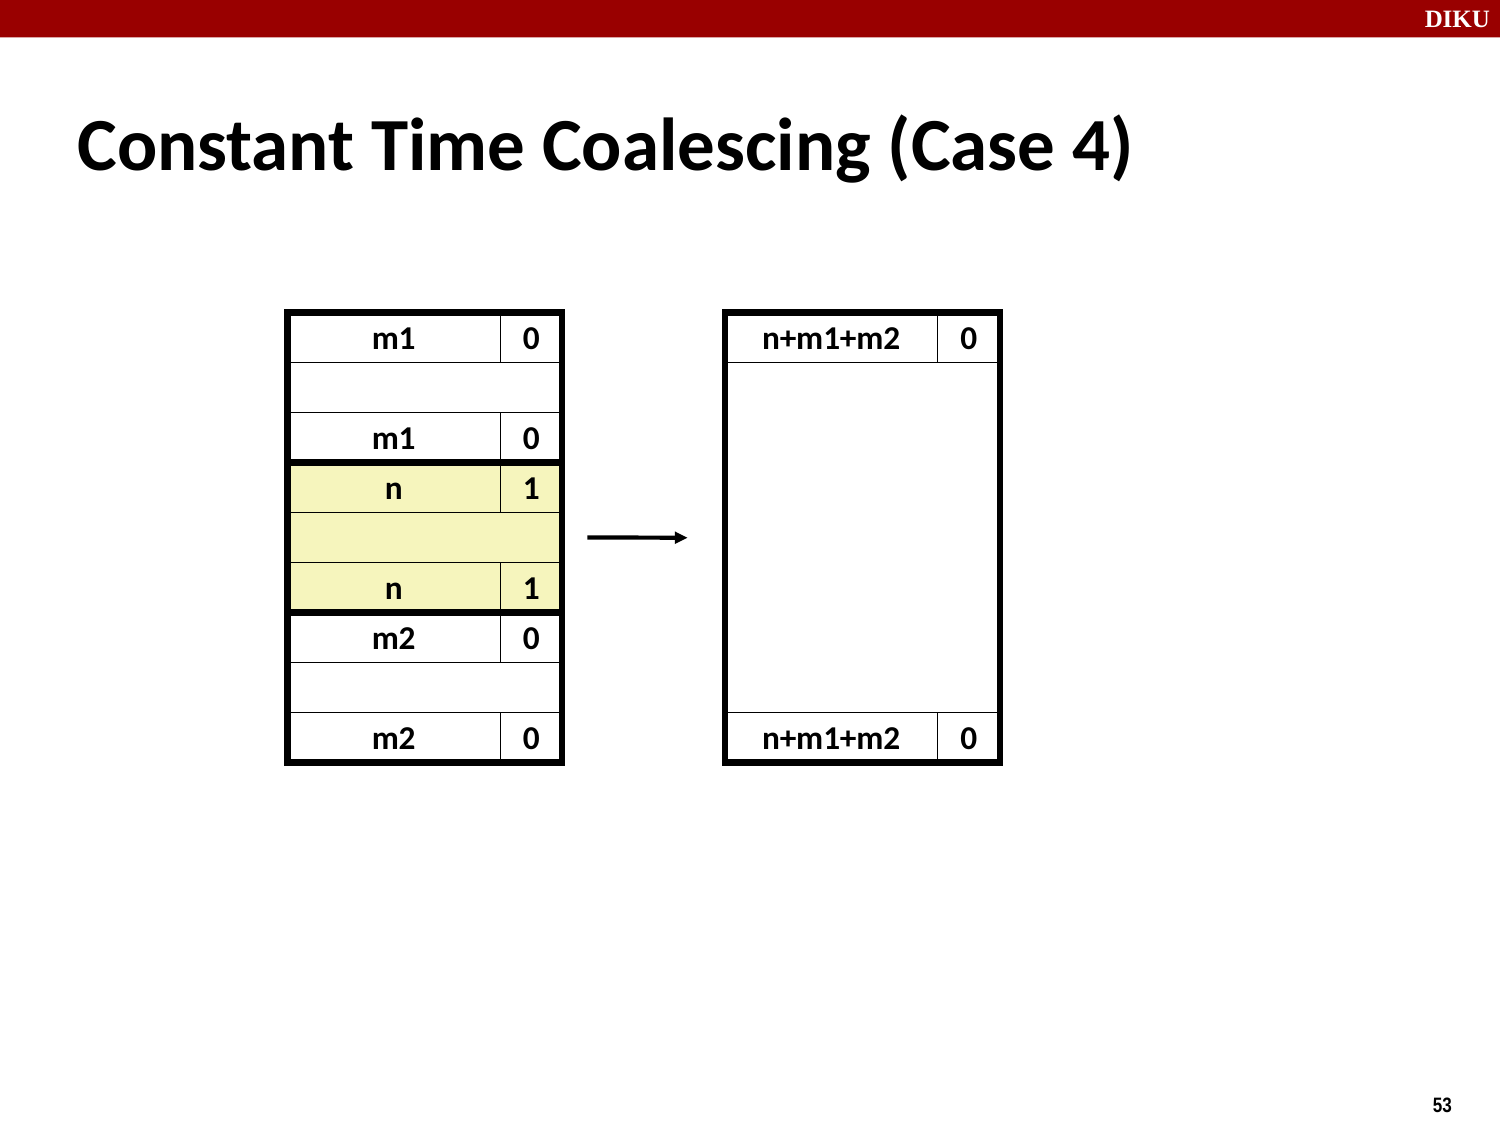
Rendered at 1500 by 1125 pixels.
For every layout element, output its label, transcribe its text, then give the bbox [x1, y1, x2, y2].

text_box n [291, 562, 500, 609]
text_box 0 [937, 316, 997, 362]
text_box 0 [937, 712, 997, 759]
text_box 1 [500, 466, 559, 512]
text_box n [291, 466, 500, 512]
text_box Constant Time Coalescing (Case 4) [62, 93, 1438, 188]
text_box [291, 662, 559, 712]
text_box 0 [500, 412, 559, 459]
text_box n+m1+m2 [728, 712, 937, 759]
text_box 1 [500, 562, 559, 609]
text_box [291, 512, 559, 562]
text_box [728, 362, 997, 712]
text_box m2 [291, 616, 500, 662]
text_box 0 [500, 712, 559, 759]
text_box n+m1+m2 [728, 316, 937, 362]
text_box 0 [500, 316, 559, 362]
text_box 0 [500, 616, 559, 662]
text_box m1 [291, 316, 500, 362]
text_box m1 [291, 412, 500, 459]
text_box m2 [291, 712, 500, 759]
text_box [291, 362, 559, 412]
